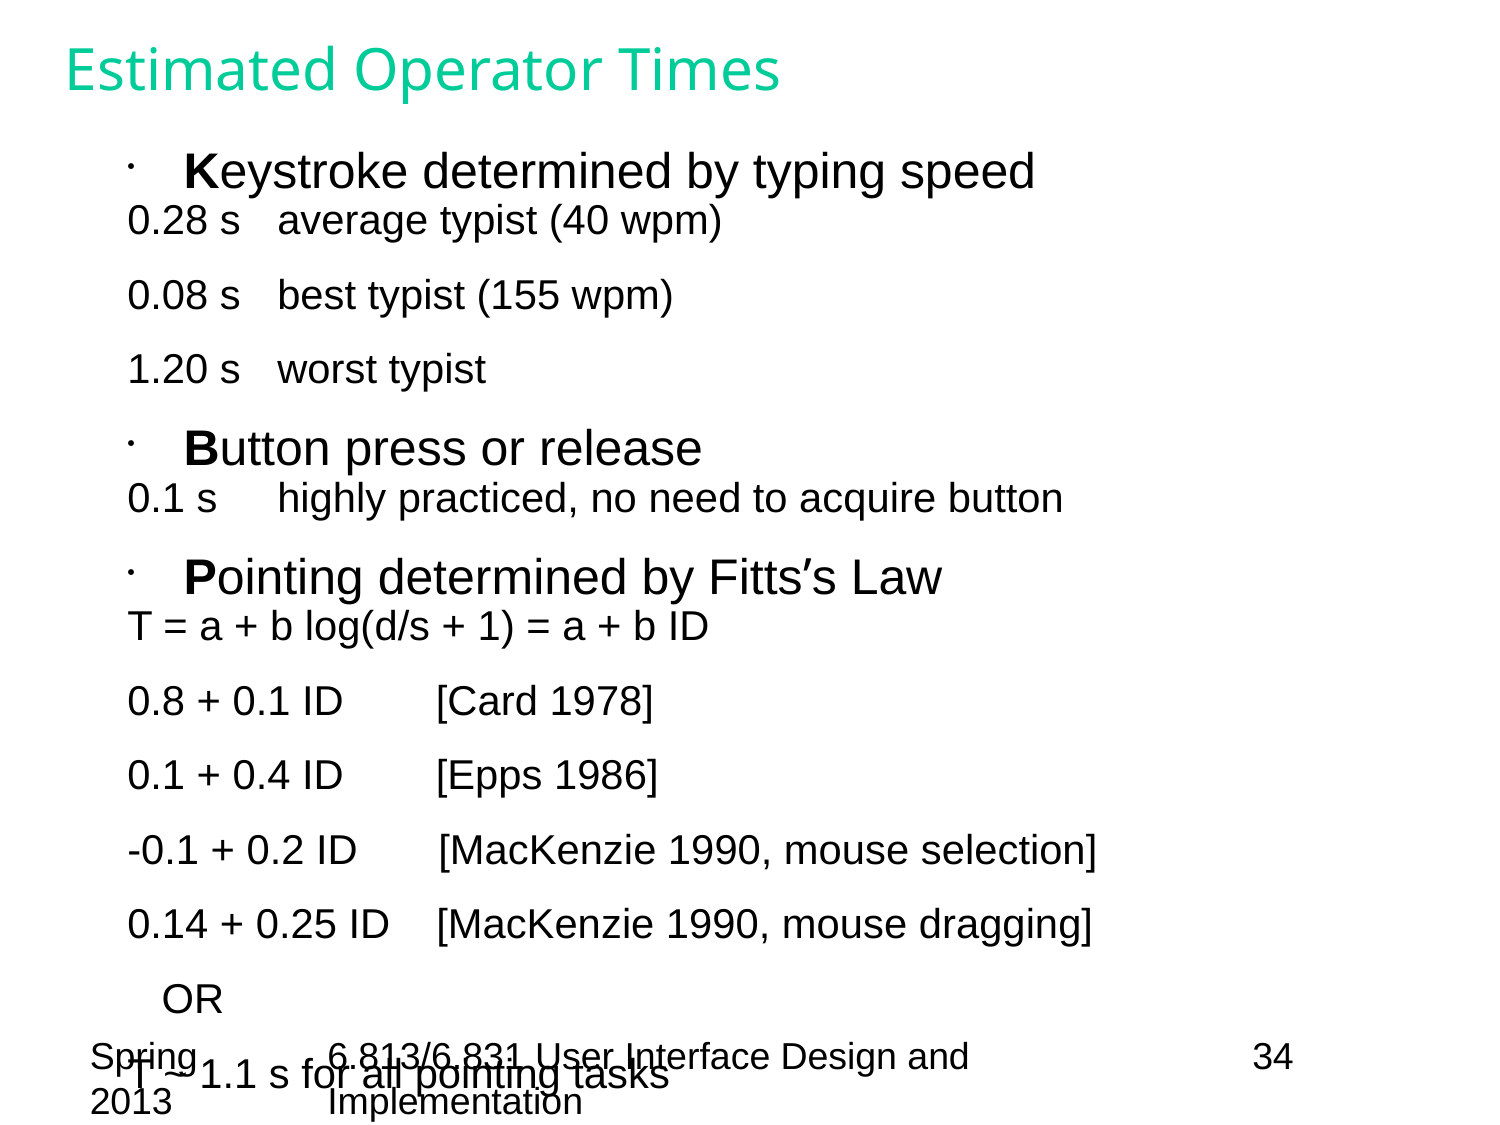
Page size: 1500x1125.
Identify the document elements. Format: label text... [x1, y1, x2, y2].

slide_number Spring 2013 [75, 1024, 300, 1103]
title Estimated Operator Times [50, 24, 1438, 150]
list Keystroke determined by typing speed 0.28 s average typist (40 wpm) 0.08 s best typist (155 wpm) 1.20 s worst typist Button press or release 0.1 s highly practiced, no need to acquire button Pointing determined by Fitts’s Law T = a + b log(d/s + 1) = a + b ID 0.8 + 0.1 ID [Card 1978] 0.1 + 0.4 ID [Epps 1986] -0.1 + 0.2 ID [MacKenzie 1990, mouse selection] 0.14 + 0.25 ID [MacKenzie 1990, mouse dragging] OR T ~ 1.1 s for all pointing tasks Drawing determined by steering law [112, 137, 1388, 913]
footer 6.813/6.831 User Interface Design and Implementation [312, 1024, 1225, 1103]
slide_number <number> [1237, 1024, 1425, 1103]
